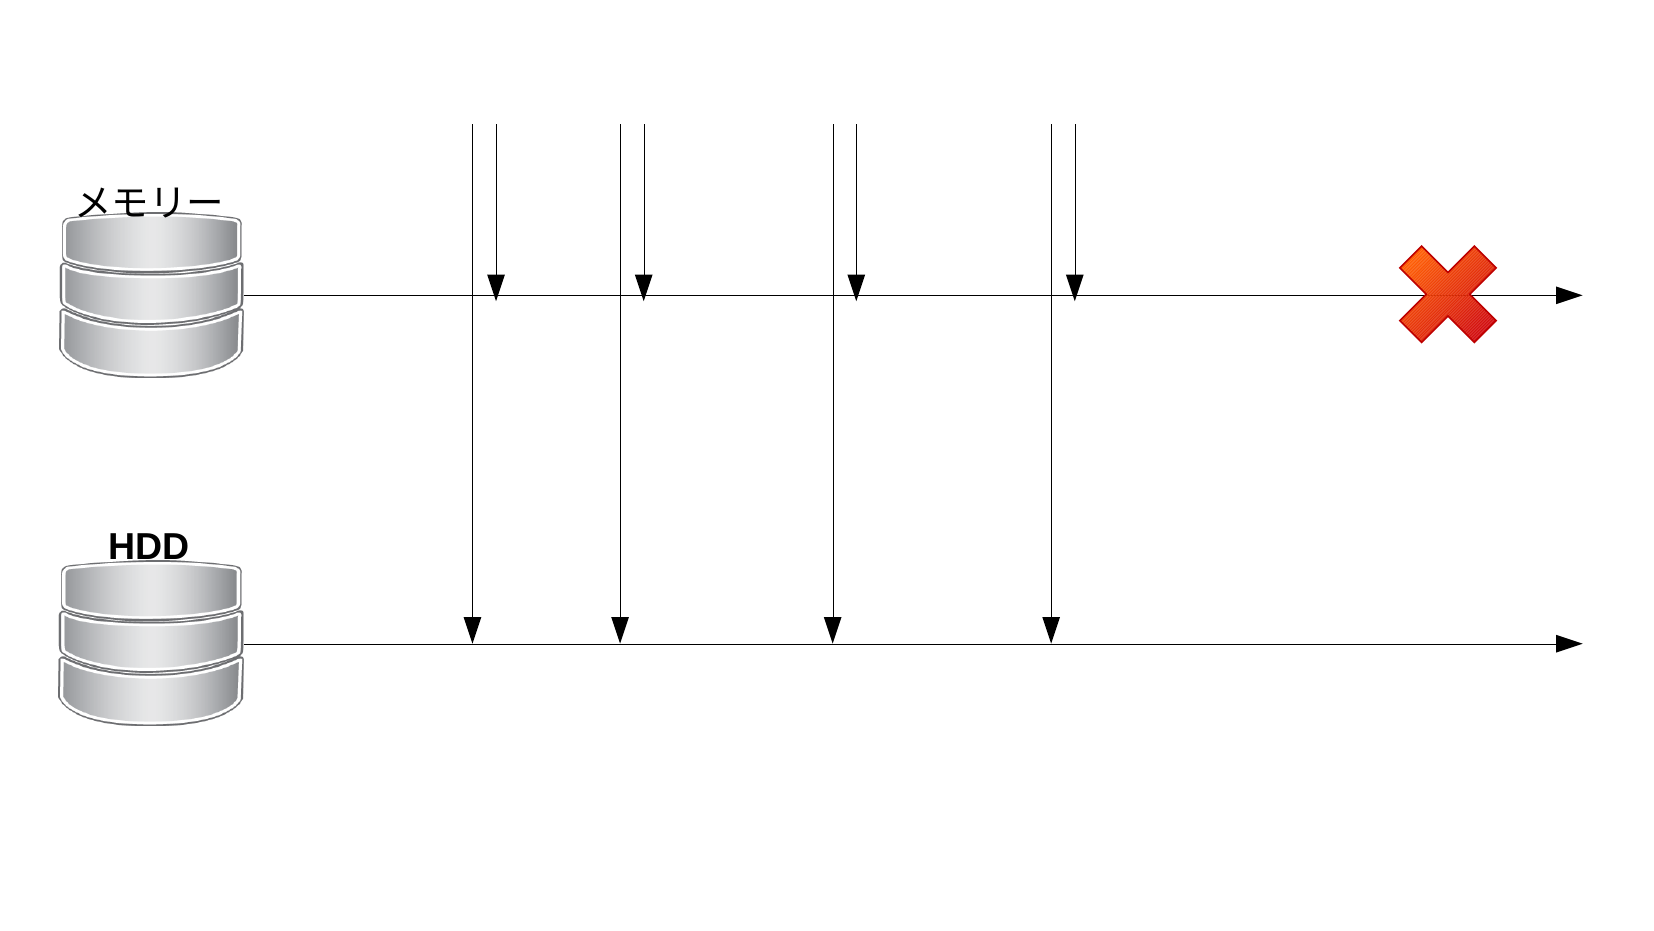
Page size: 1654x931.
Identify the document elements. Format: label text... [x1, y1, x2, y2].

picture [1363, 210, 1531, 378]
text_box HDD [54, 517, 244, 575]
picture [59, 223, 244, 379]
text_box メモリー [54, 165, 244, 223]
picture [58, 575, 244, 726]
